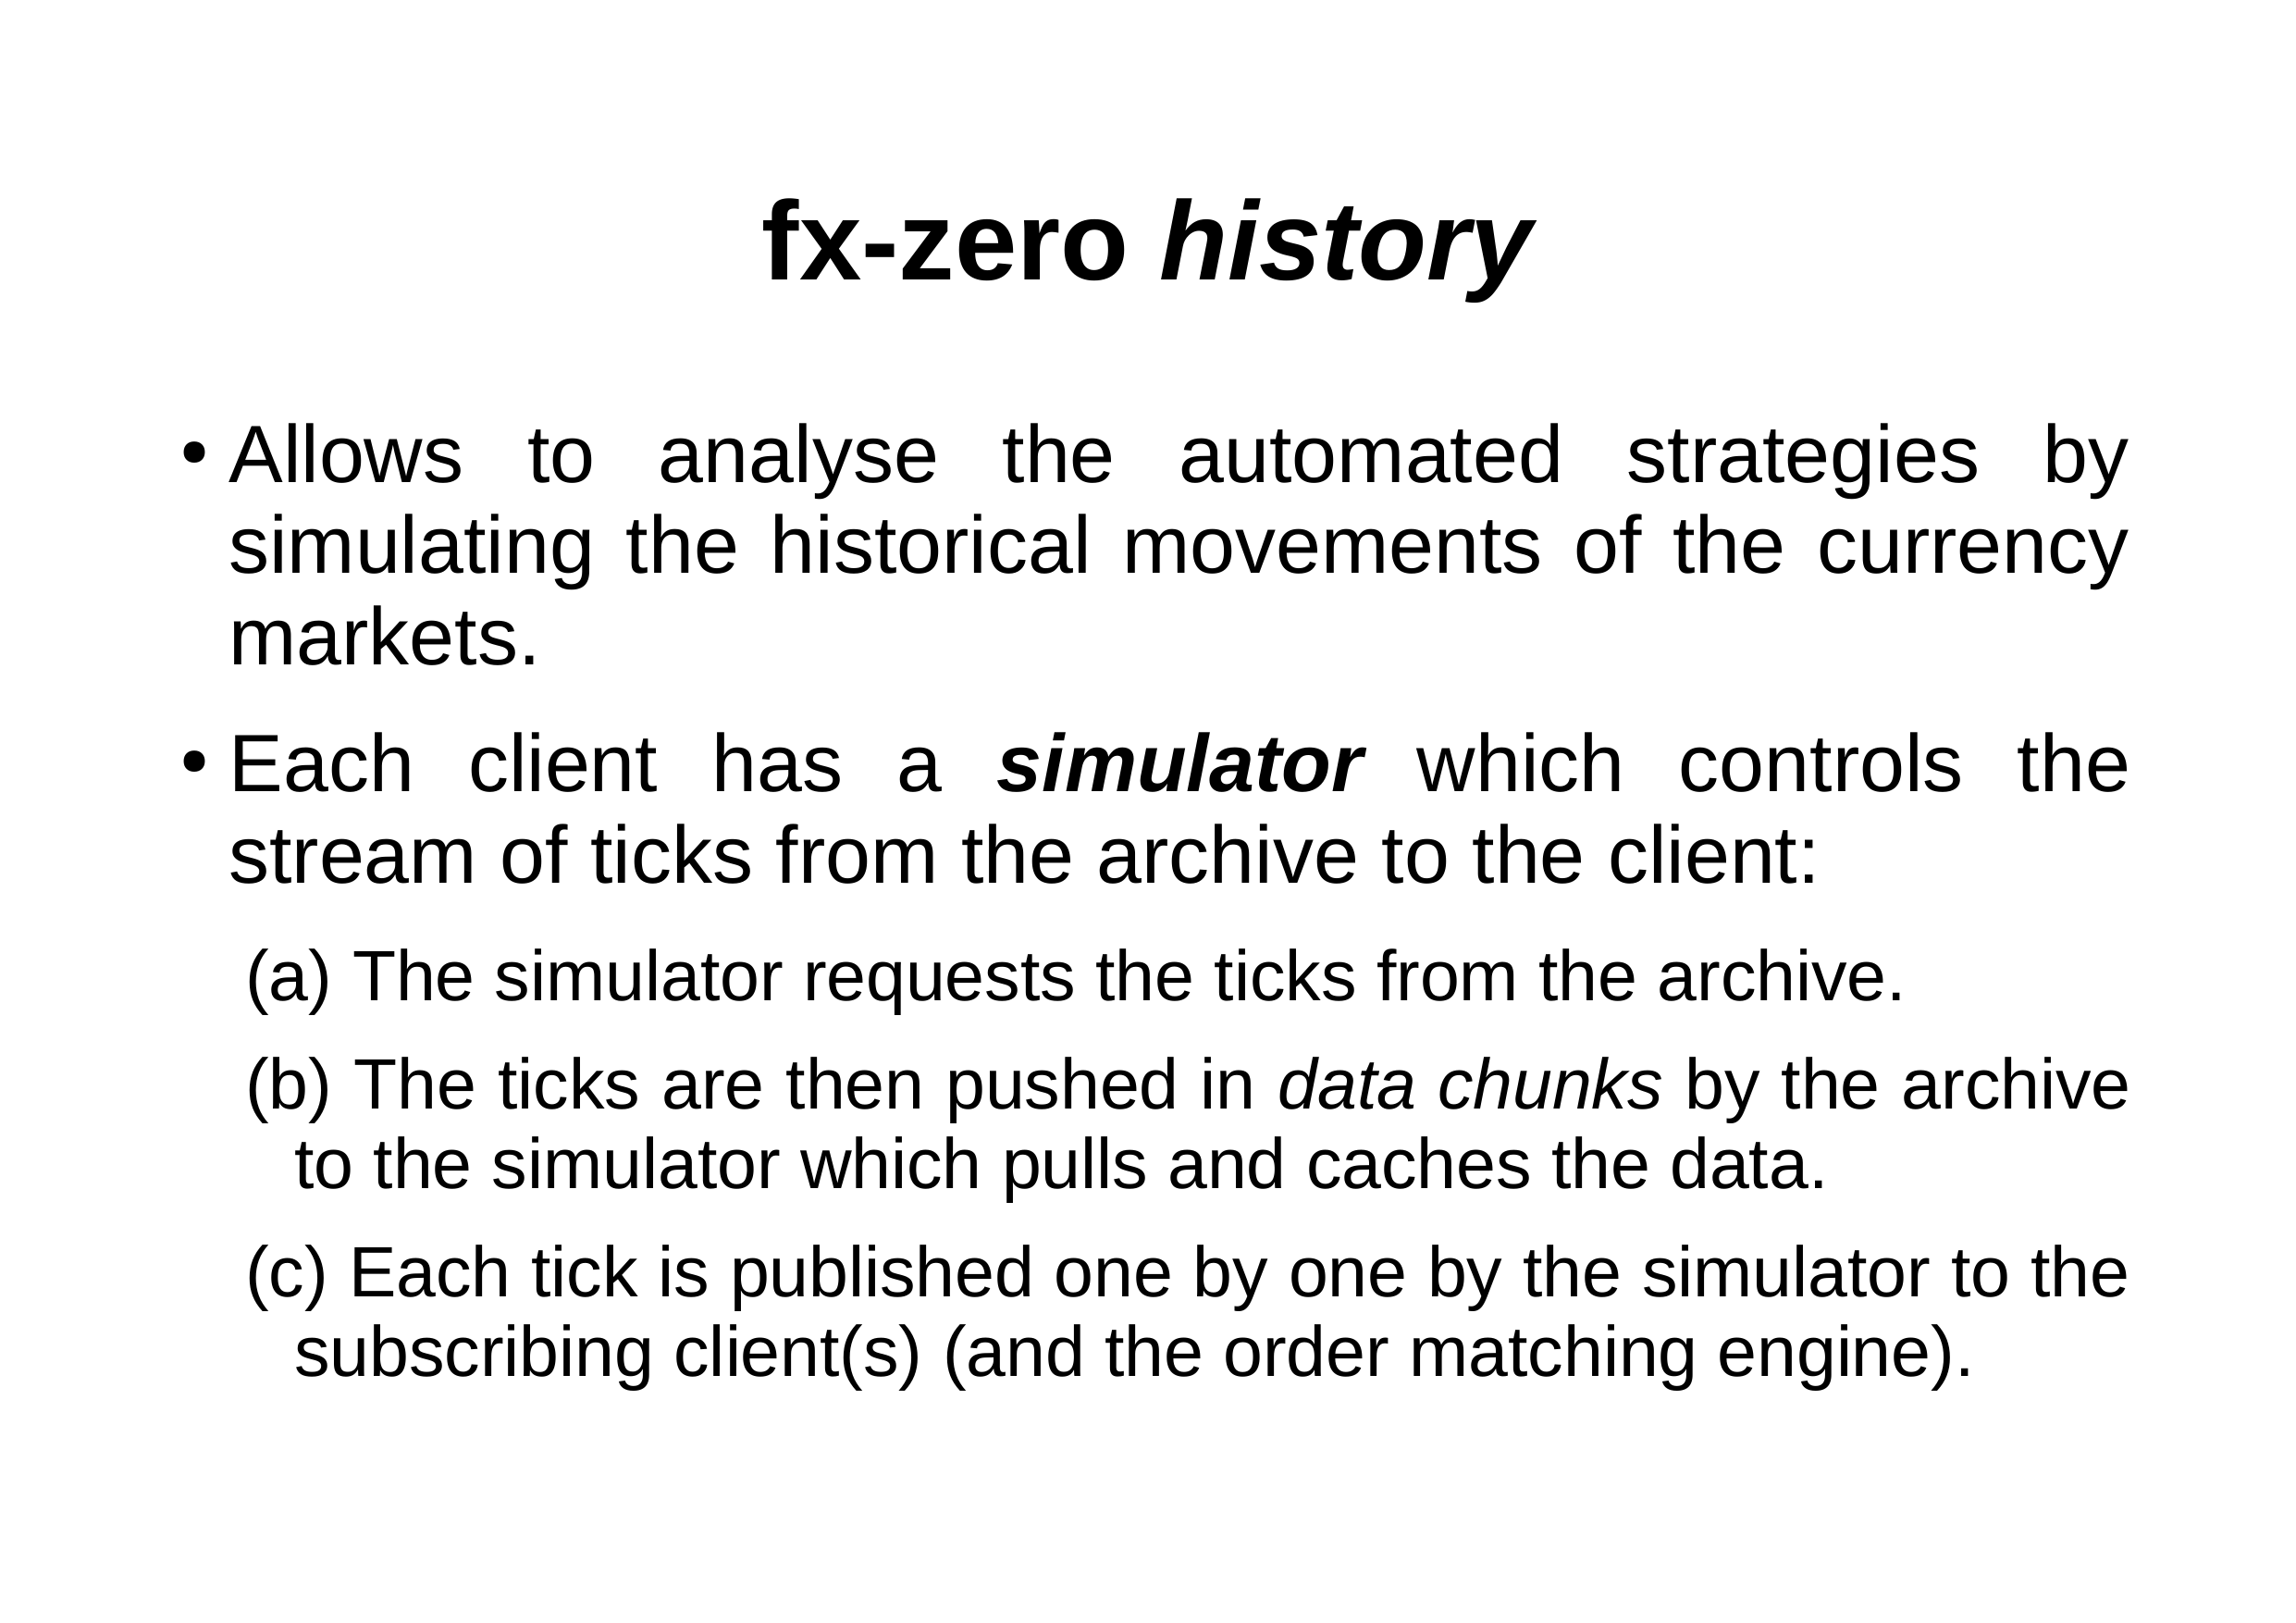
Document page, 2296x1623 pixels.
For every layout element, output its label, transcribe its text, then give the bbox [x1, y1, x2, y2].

title fx-zero history [163, 114, 2132, 367]
list Allows to analyse the automated strategies by simulating the historical movements of the currency markets. Each client has a simulator which controls the stream of ticks from the archive to the client: The simulator requests the ticks from the archive. The ticks are then pushed in data chunks by the archive to the simulator which pulls and caches the data. Each tick is published one by one by the simulator to the subscribing client(s) (and the order matching engine). [163, 408, 2132, 1408]
